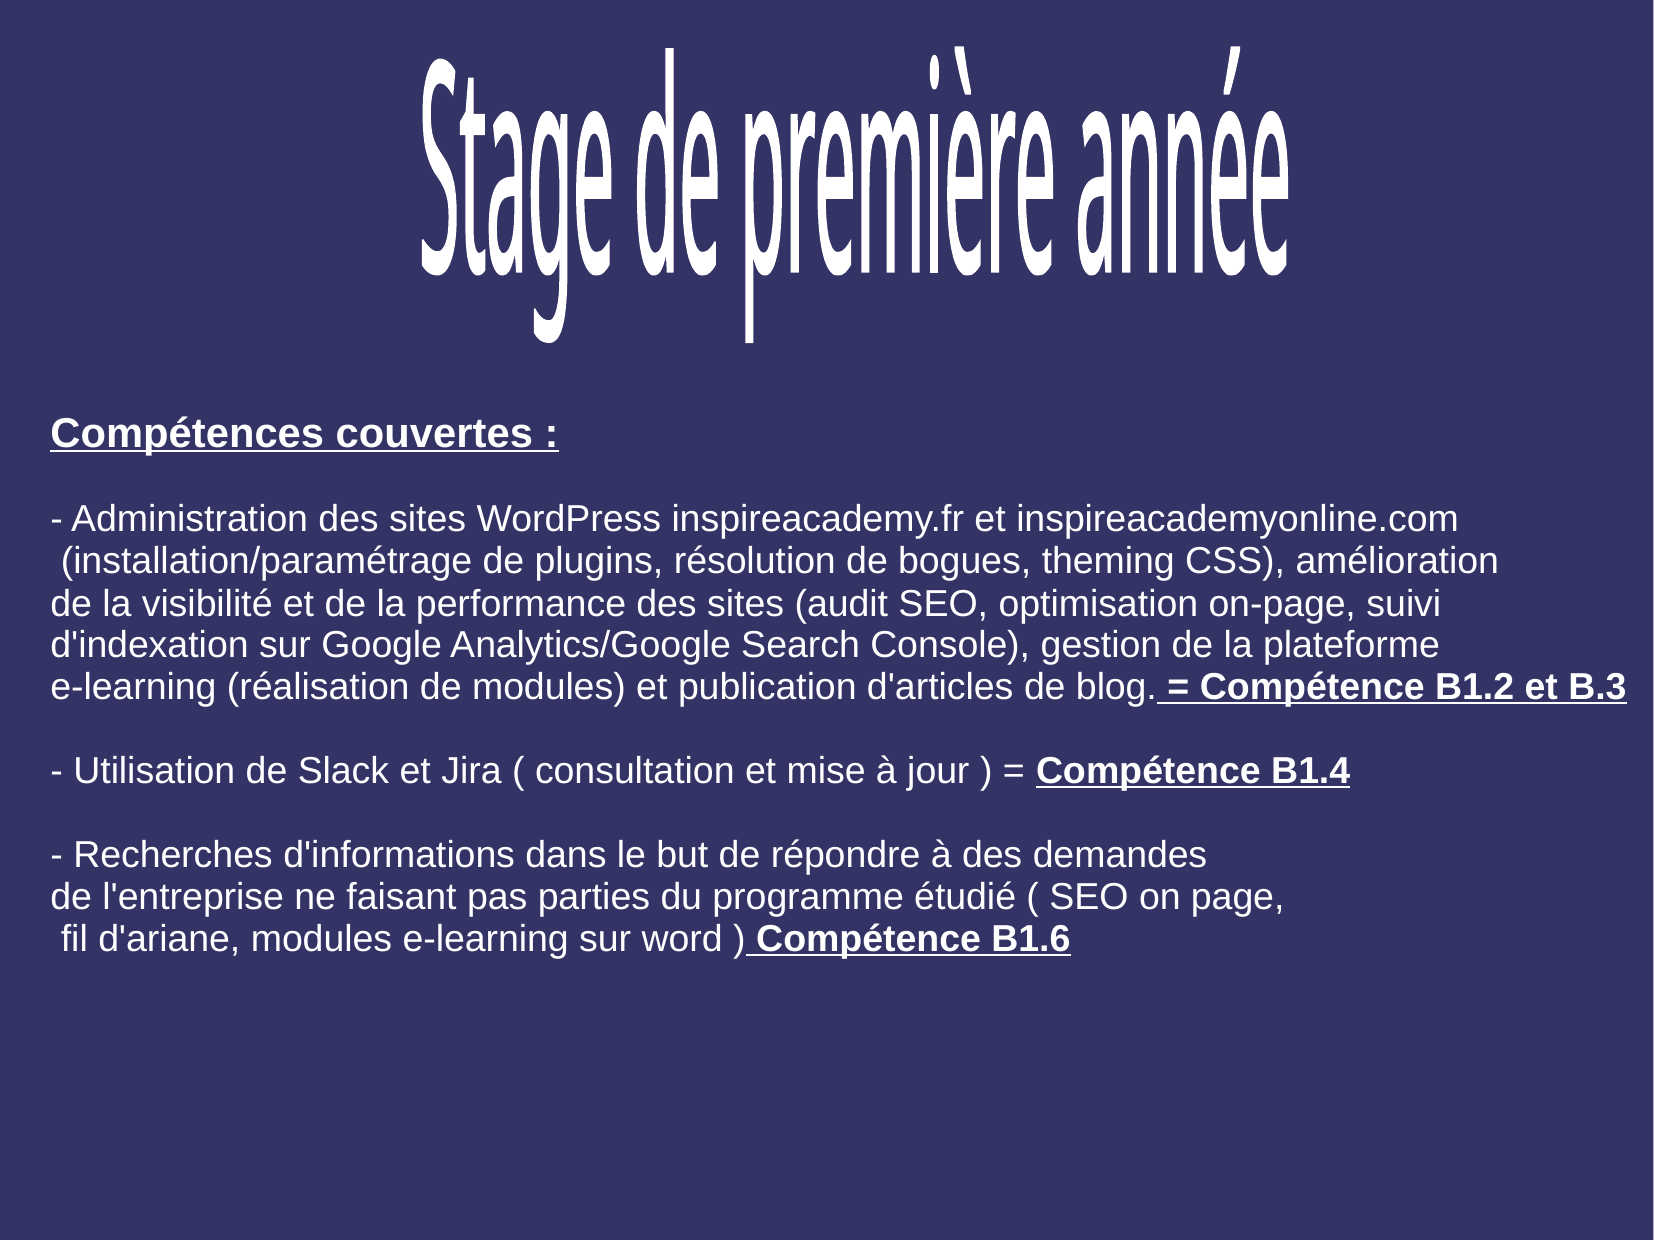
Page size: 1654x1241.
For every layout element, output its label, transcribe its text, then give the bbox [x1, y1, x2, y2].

text_box Stage de première année [422, 59, 456, 275]
text_box Stage de première année [531, 111, 567, 343]
text_box Stage de première année [637, 48, 673, 275]
text_box Stage de première année [991, 111, 1015, 272]
text_box Stage de première année [818, 111, 853, 275]
text_box Stage de première année [683, 111, 717, 275]
text_box Stage de première année [947, 111, 982, 275]
text_box Stage de première année [460, 78, 485, 275]
text_box Stage de première année [1211, 111, 1246, 275]
text_box Stage de première année [1253, 111, 1288, 275]
text_box Stage de première année [862, 111, 919, 272]
text_box Compétences couvertes : - Administration des sites WordPress inspireacademy.fr et inspireacademyonline.com (installation/paramétrage de plugins, résolution de bogues, theming CSS), amélioration de la visibilité et de la performance des sites (audit SEO, optimisation on-page, suivi d'indexation sur Google Analytics/Google Search Console), gestion de la plateforme e-learning (réalisation de modules) et publication d'articles de blog. = Compétence B1.2 et B.3 - Utilisation de Slack et Jira ( consultation et mise à jour ) = Compétence B1.4 - Recherches d'informations dans le but de répondre à des demandes de l'entreprise ne faisant pas parties du programme étudié ( SEO on page, fil d'ariane, modules e-learning sur word ) Compétence B1.6 [35, 402, 1642, 1016]
text_box Stage de première année [746, 111, 782, 343]
text_box Stage de première année [1224, 47, 1240, 94]
text_box Stage de première année [1078, 111, 1111, 275]
text_box Stage de première année [576, 111, 611, 275]
text_box Stage de première année [931, 114, 938, 272]
text_box Stage de première année [791, 111, 815, 272]
text_box Stage de première année [1018, 111, 1053, 275]
text_box Stage de première année [955, 47, 971, 94]
text_box Stage de première année [489, 111, 522, 275]
text_box Stage de première année [1122, 111, 1157, 272]
text_box Stage de première année [1168, 111, 1202, 272]
